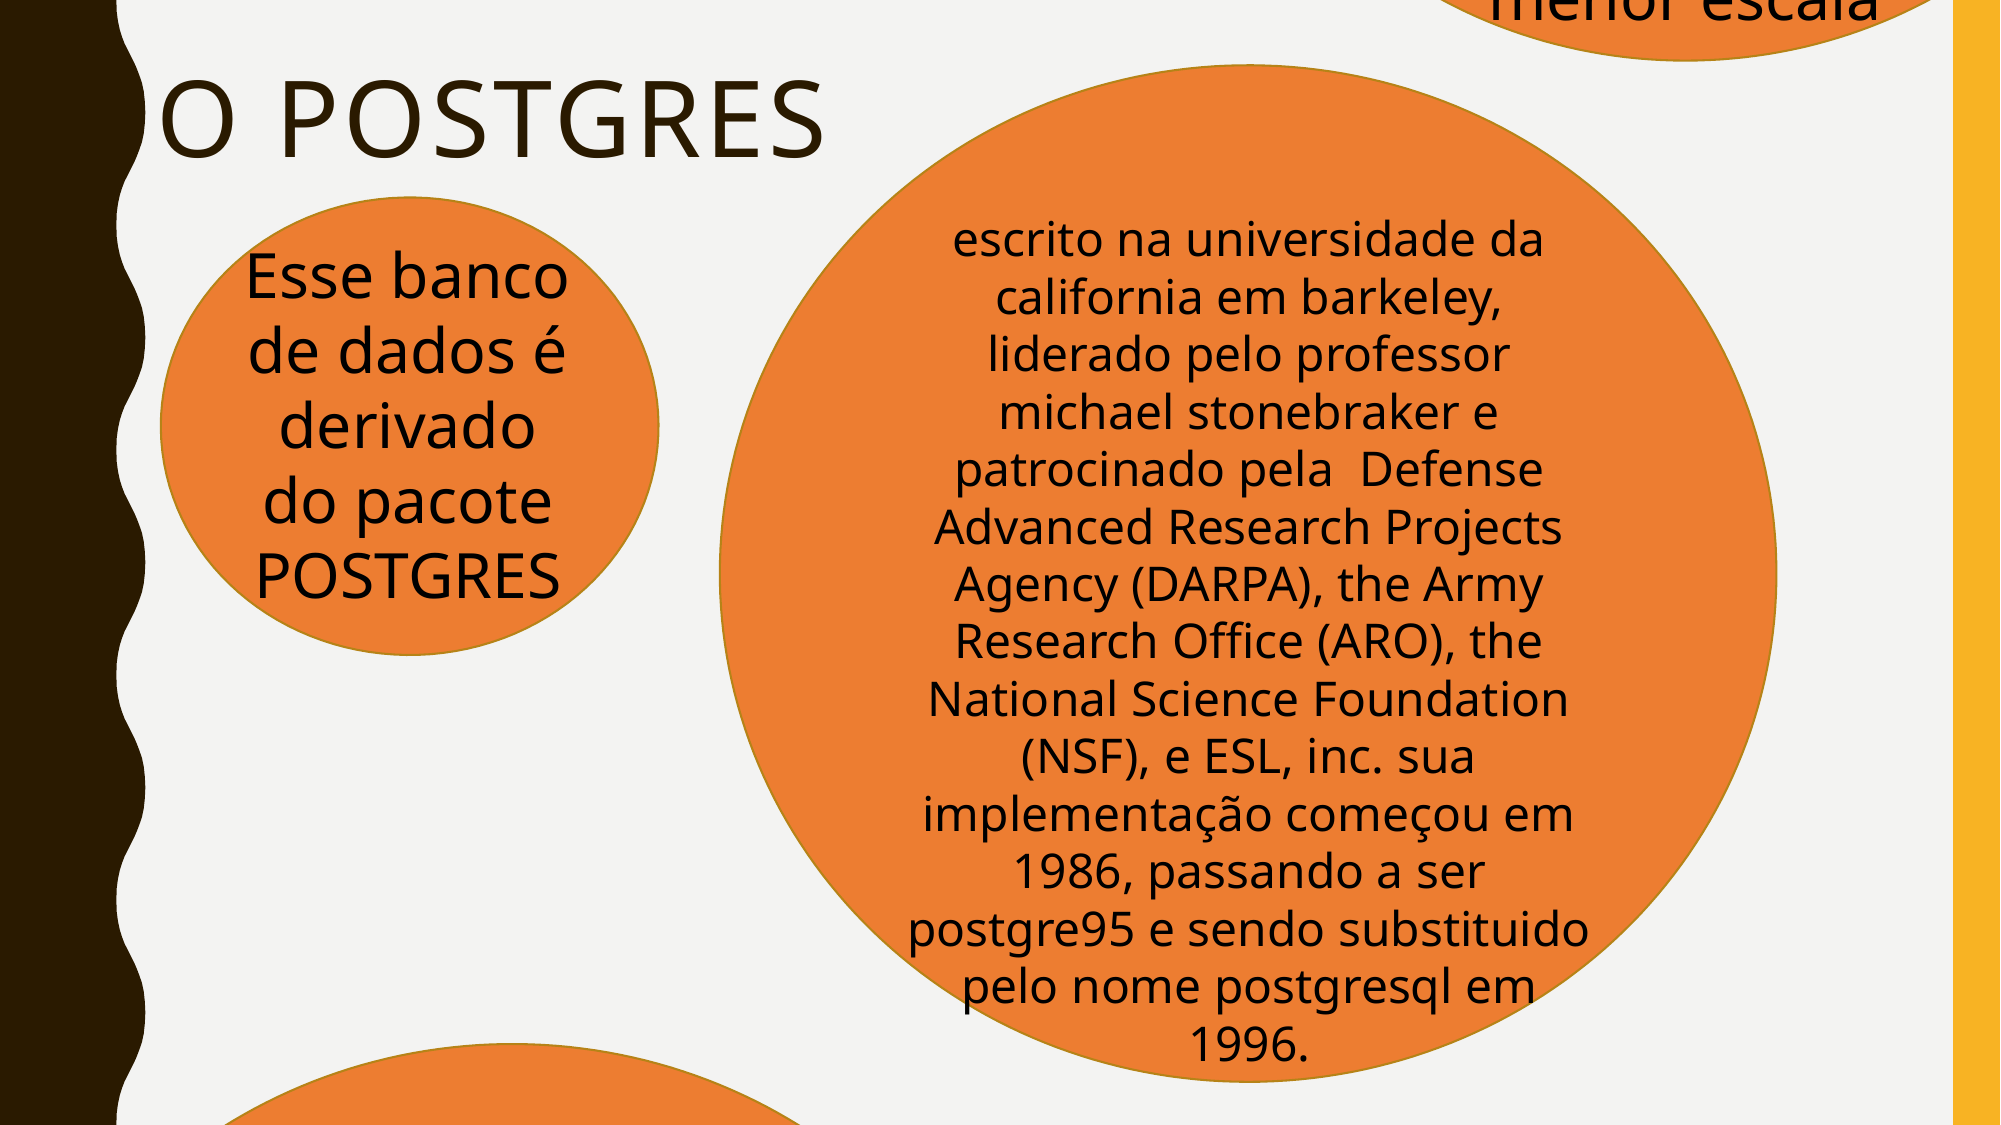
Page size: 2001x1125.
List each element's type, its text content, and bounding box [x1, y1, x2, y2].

text_box [160, 273, 224, 579]
text_box [1539, 923, 1553, 943]
text_box [1804, 4, 1820, 16]
text_box Esse banco de dados é derivado do pacote POSTGRES [224, 228, 592, 623]
text_box esse banco de dados tbm tem inumeras interfaces nativas, podendo ser acessado por: odbc, jdbc, c, c++, php, perl, tcl, ecpg, python e ruby. [234, 1117, 811, 1125]
text_box [969, 980, 983, 1000]
text_box [1398, 923, 1412, 943]
text_box o postgres [141, 57, 859, 211]
text_box [719, 65, 1777, 1082]
text_box [285, 211, 534, 228]
text_box [1274, 923, 1288, 943]
text_box [592, 270, 659, 582]
text_box [226, 1120, 234, 1125]
text_box [1629, 0, 1649, 16]
text_box [1855, 4, 1871, 16]
text_box [239, 1044, 785, 1117]
text_box [1087, 915, 1101, 930]
text_box [1442, 0, 1929, 61]
text_box escrito na universidade da california em barkeley, liderado pelo professor michael stonebraker e patrocinado pela Defense Advanced Research Projects Agency (DARPA), the Army Research Office (ARO), the National Science Foundation (NSF), e ESL, inc. sua implementação começou em 1986, passando a ser postgre95 e sendo substituido pelo nome postgresql em 1996. [890, 201, 1609, 914]
text_box [282, 623, 537, 655]
